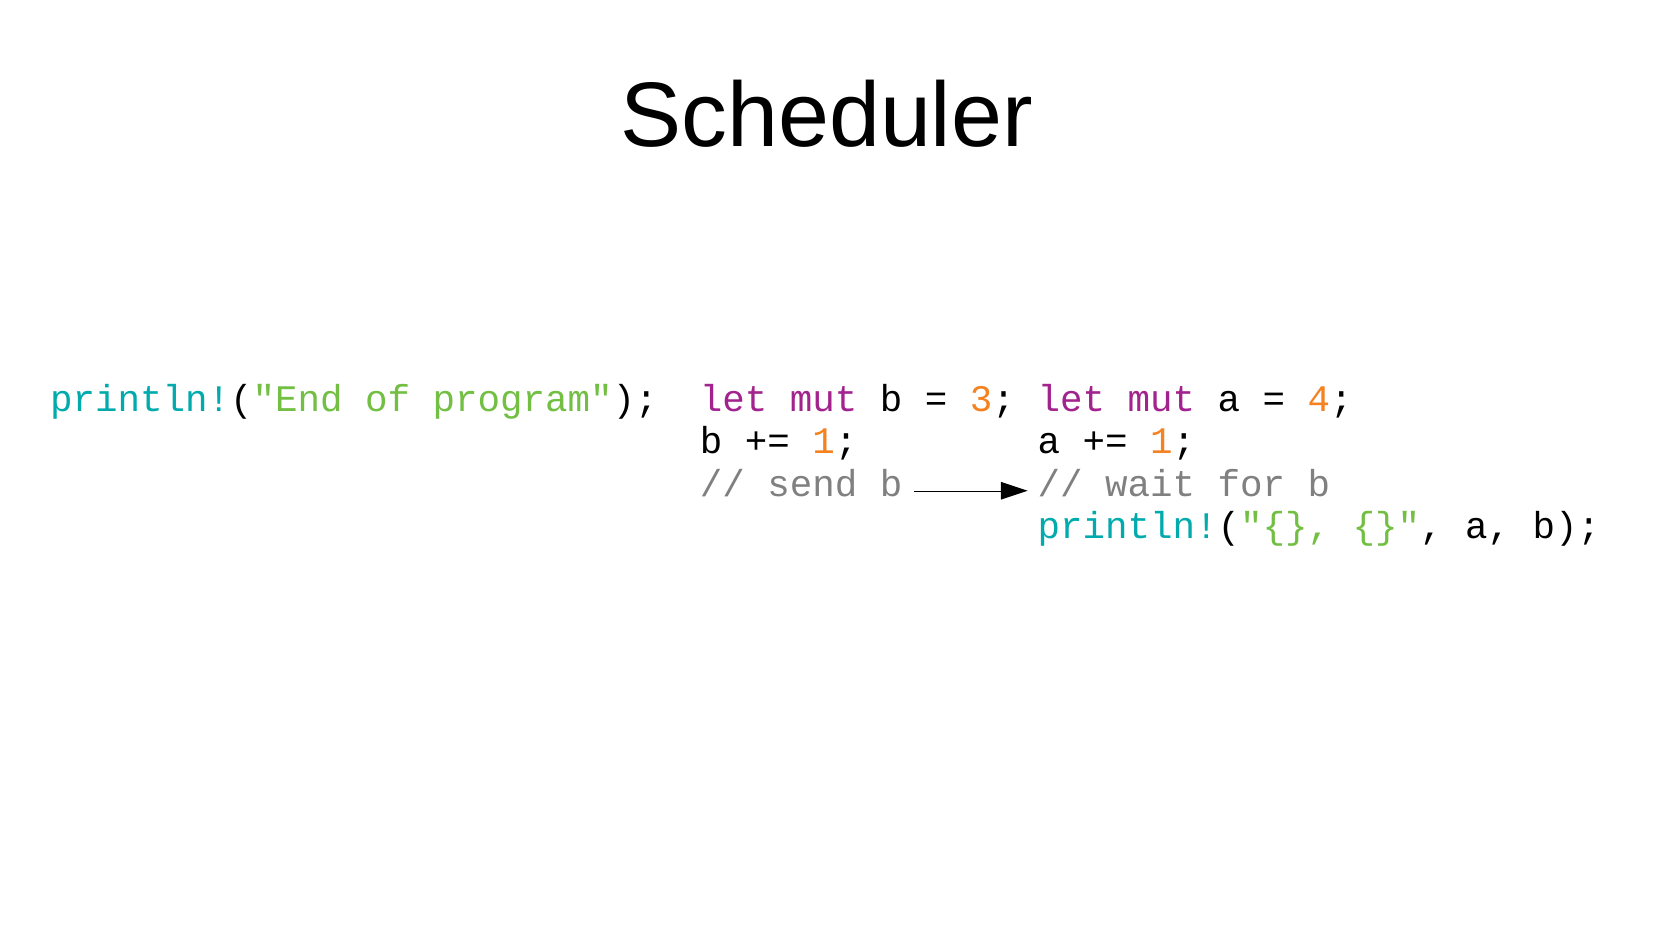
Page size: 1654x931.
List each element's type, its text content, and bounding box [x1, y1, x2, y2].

text_box let mut a = 4; a += 1; // wait for b println!("{}, {}", a, b); [1022, 372, 1619, 558]
text_box let mut b = 3; b += 1; // send b [685, 372, 1052, 516]
title Scheduler [82, 37, 1571, 193]
text_box println!("End of program"); [35, 372, 674, 430]
